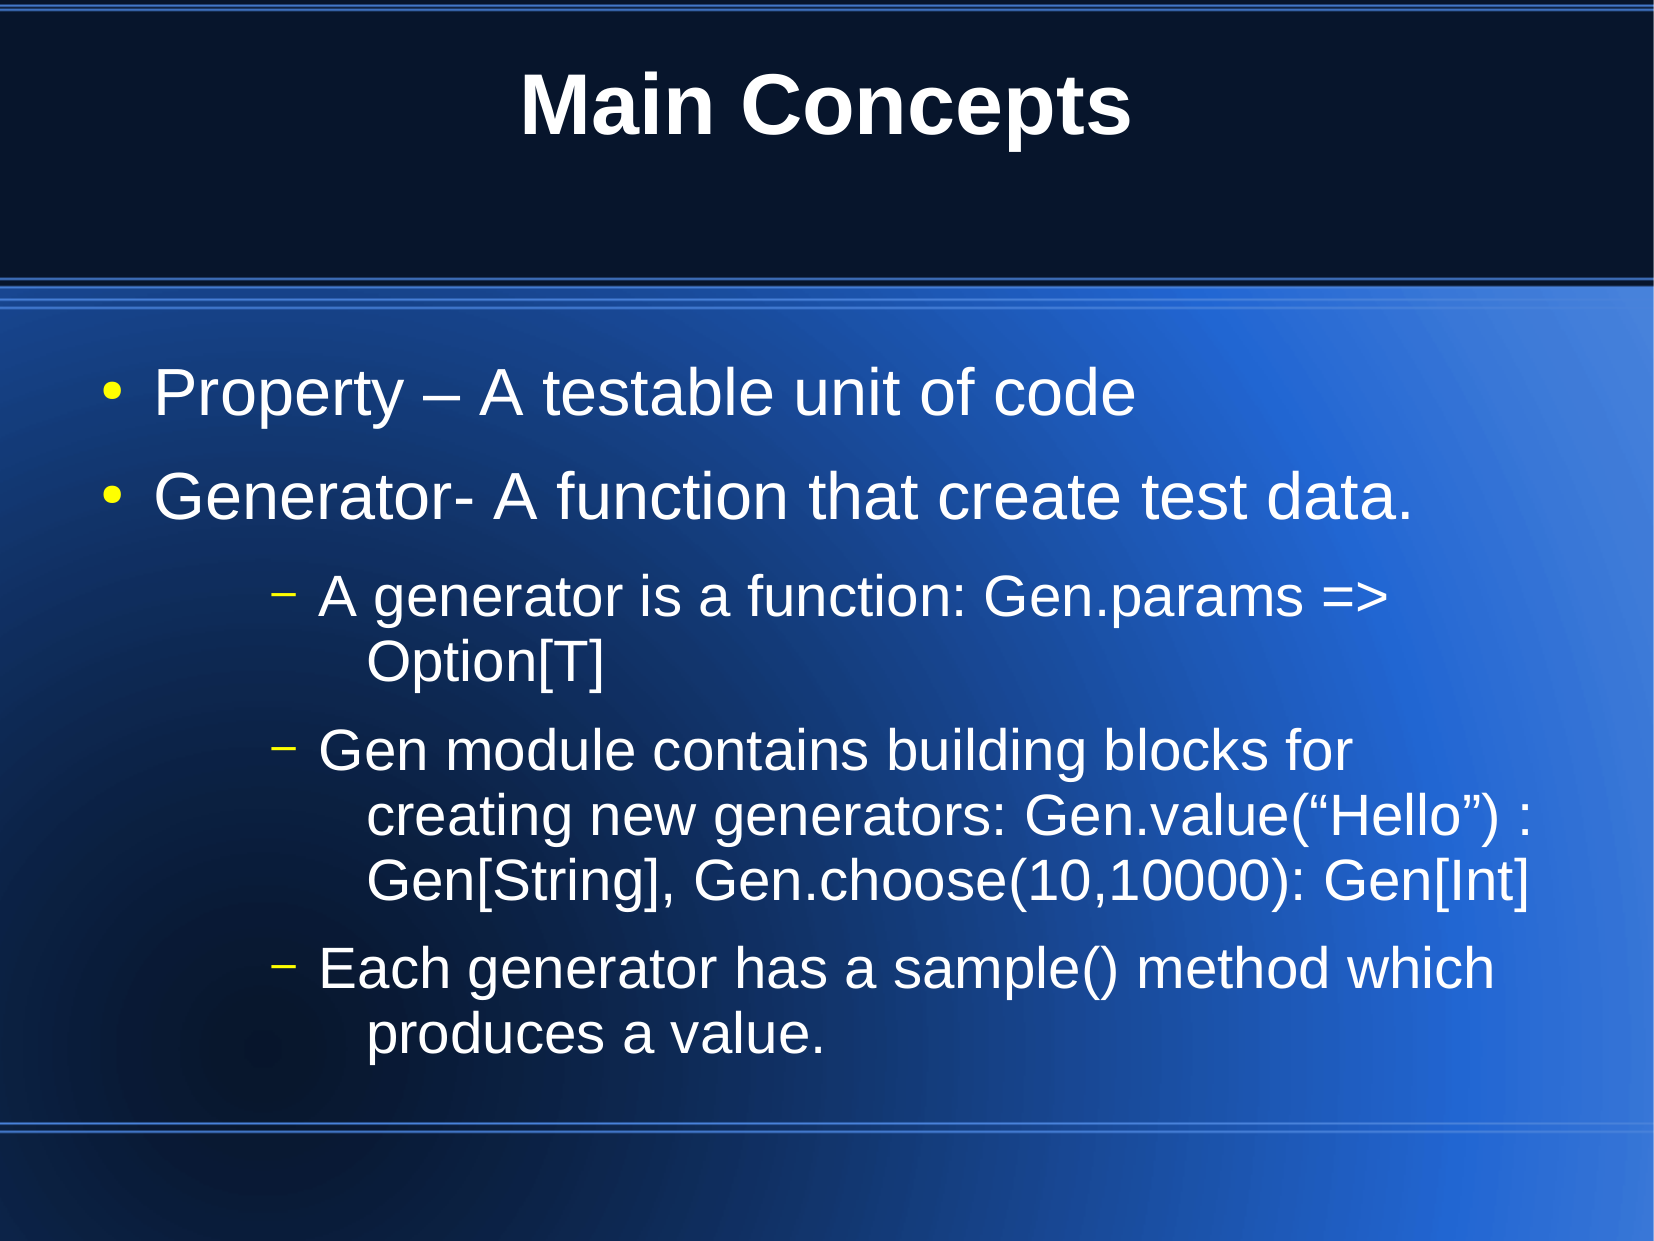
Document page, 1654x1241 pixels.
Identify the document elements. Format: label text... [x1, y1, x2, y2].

picture [0, 0, 1654, 1241]
list Property – A testable unit of code Generator- A function that create test data. A generator is a function: Gen.params => Option[T] Gen module contains building blocks for creating new generators: Gen.value(“Hello”) : Gen[String], Gen.choose(10,10000): Gen[Int] Each generator has a sample() method which produces a value. [82, 355, 1571, 1066]
title Main Concepts [82, 49, 1571, 257]
